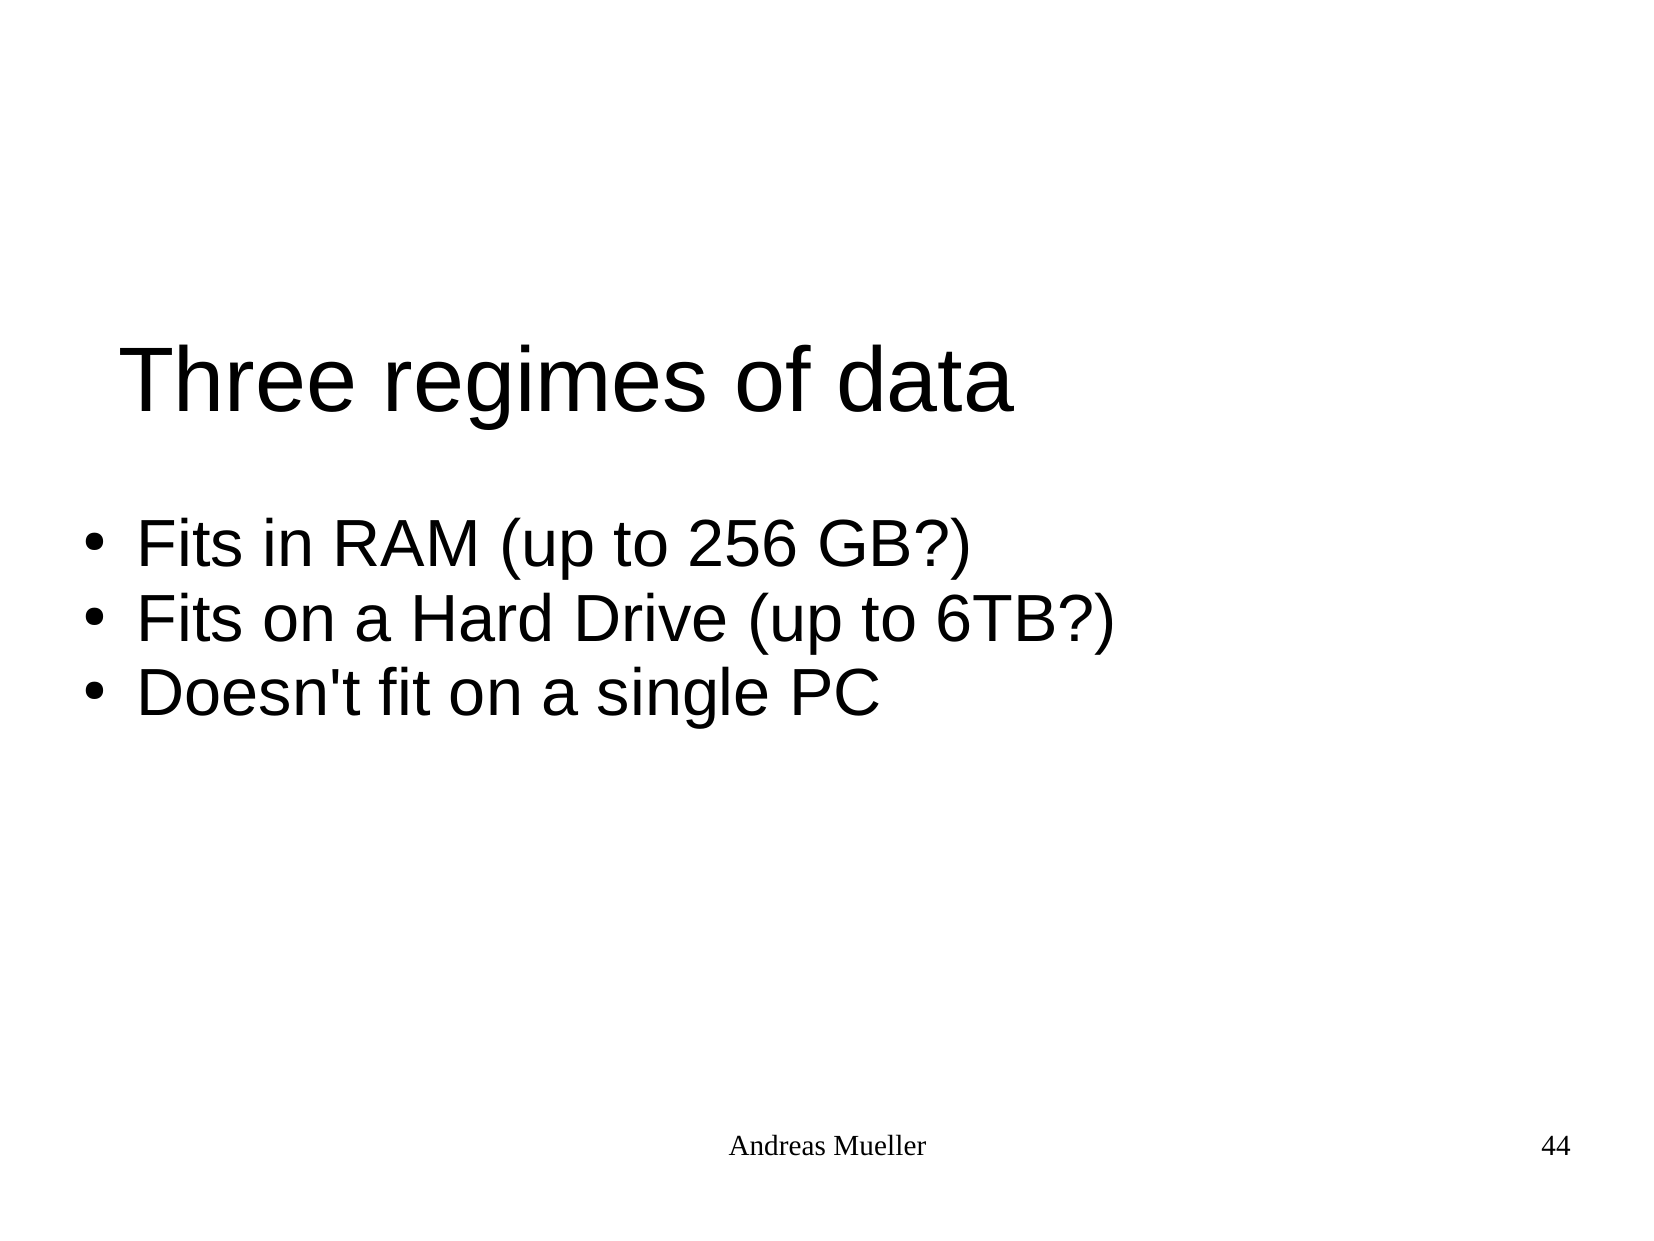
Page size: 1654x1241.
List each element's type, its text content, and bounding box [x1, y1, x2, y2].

subtitle Three regimes of data Fits in RAM (up to 256 GB?) Fits on a Hard Drive (up to 6TB?) Doesn't fit on a single PC [82, 49, 1606, 1010]
